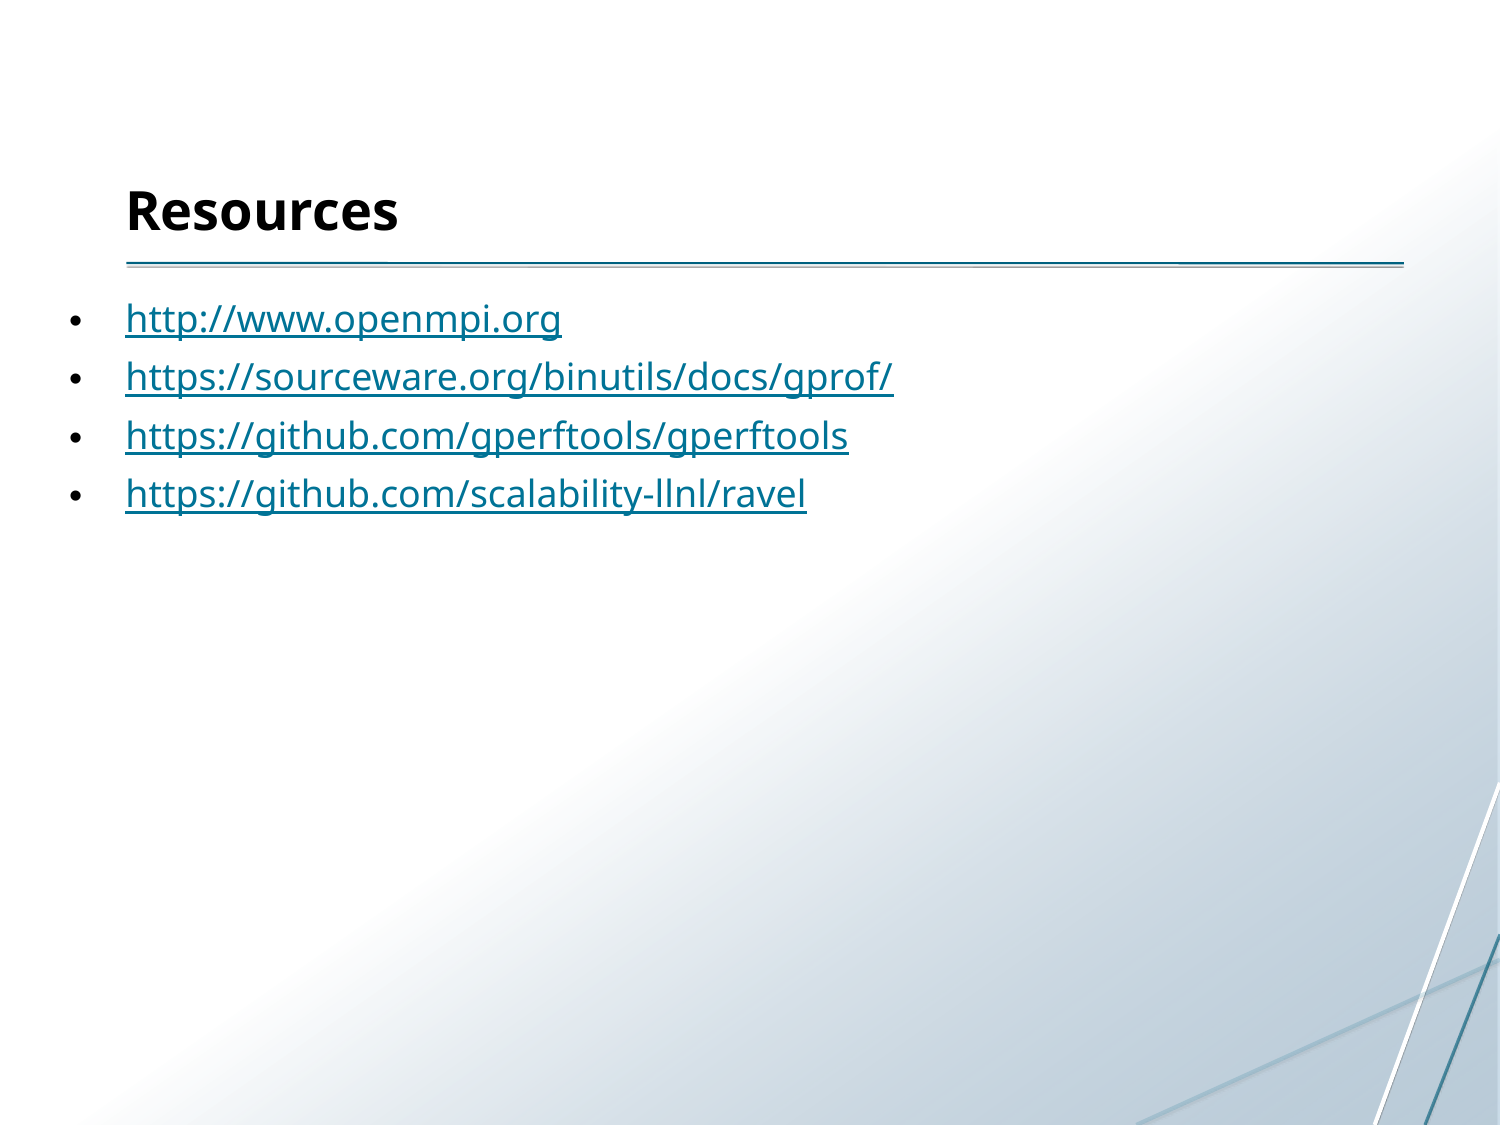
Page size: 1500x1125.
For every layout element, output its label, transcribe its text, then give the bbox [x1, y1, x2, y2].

title Resources [109, 49, 1403, 249]
list http://www.openmpi.org https://sourceware.org/binutils/docs/gprof/ https://github.com/gperftools/gperftools https://github.com/scalability-llnl/ravel [54, 287, 1404, 1005]
